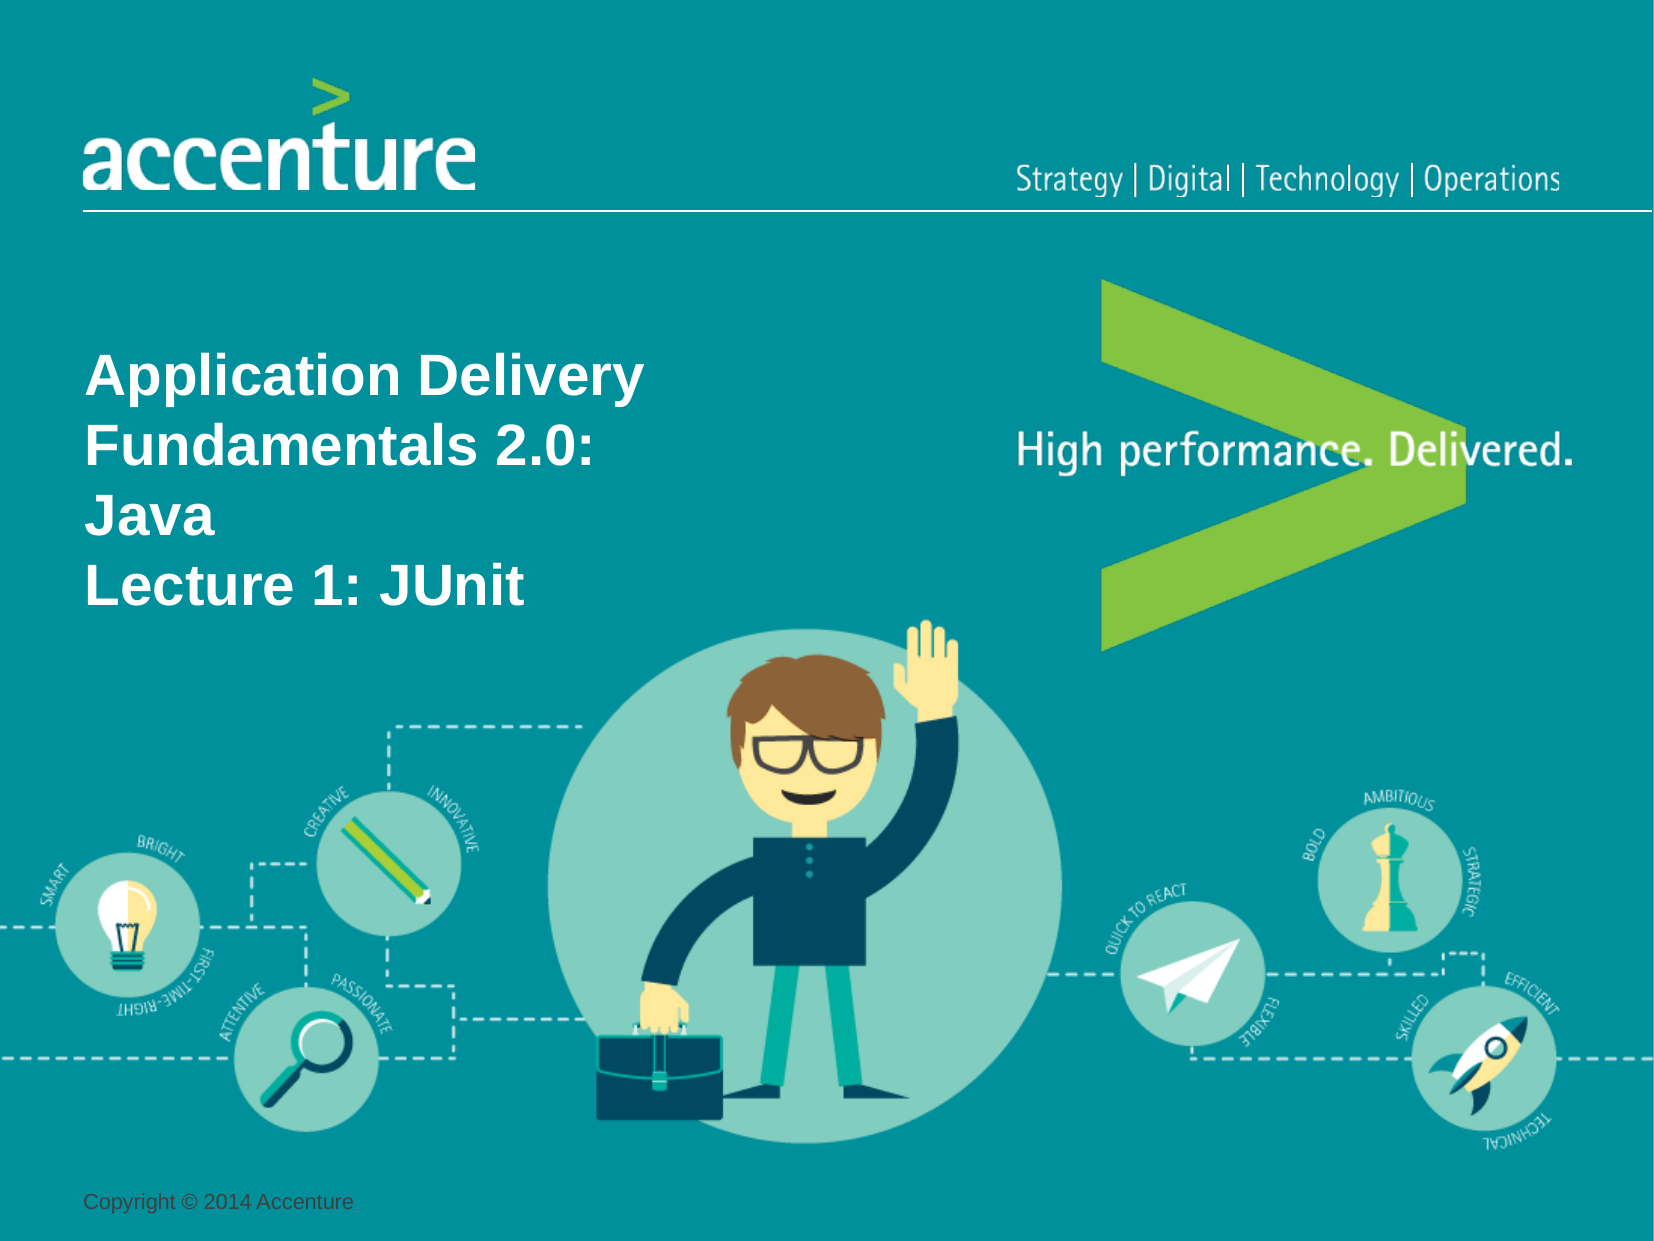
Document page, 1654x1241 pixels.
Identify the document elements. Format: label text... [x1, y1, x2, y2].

title Application Delivery Fundamentals 2.0: Java Lecture 1: JUnit [84, 329, 747, 434]
picture [0, 0, 1654, 1241]
